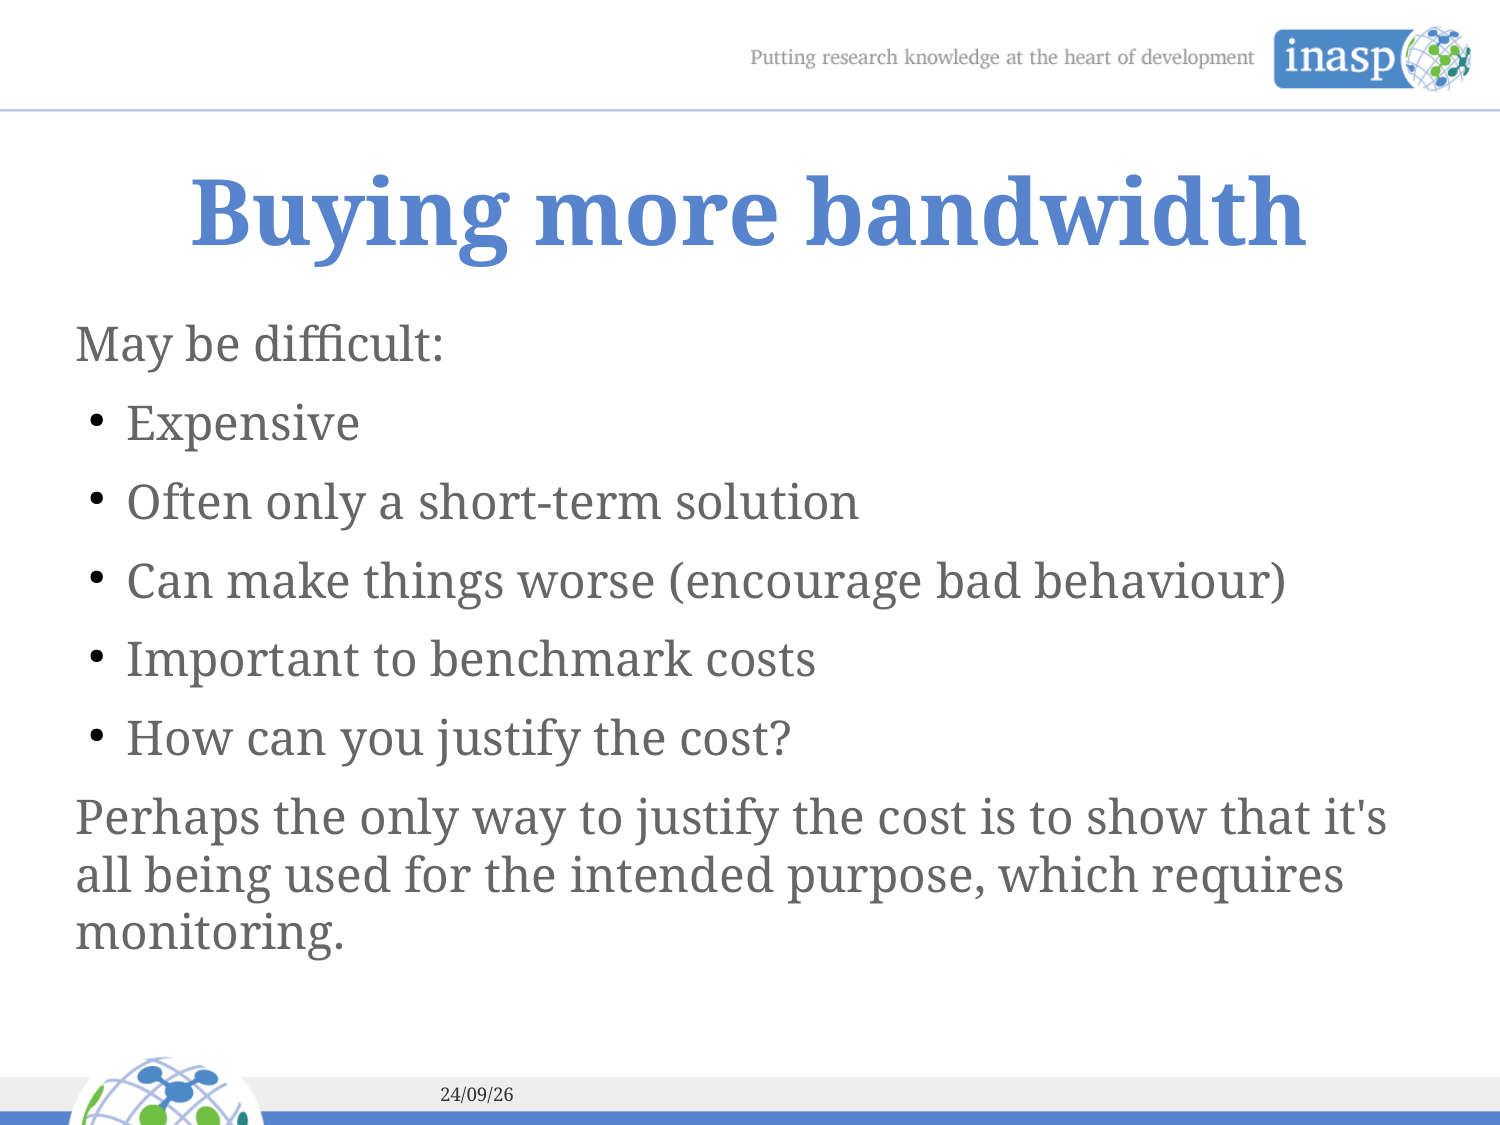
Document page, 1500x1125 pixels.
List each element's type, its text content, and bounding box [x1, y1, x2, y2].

list May be difficult: Expensive Often only a short-term solution Can make things worse (encourage bad behaviour) Important to benchmark costs How can you justify the cost? Perhaps the only way to justify the cost is to show that it's all being used for the intended purpose, which requires monitoring. [75, 313, 1426, 967]
title Buying more bandwidth [75, 129, 1426, 313]
picture [0, 0, 1500, 1125]
